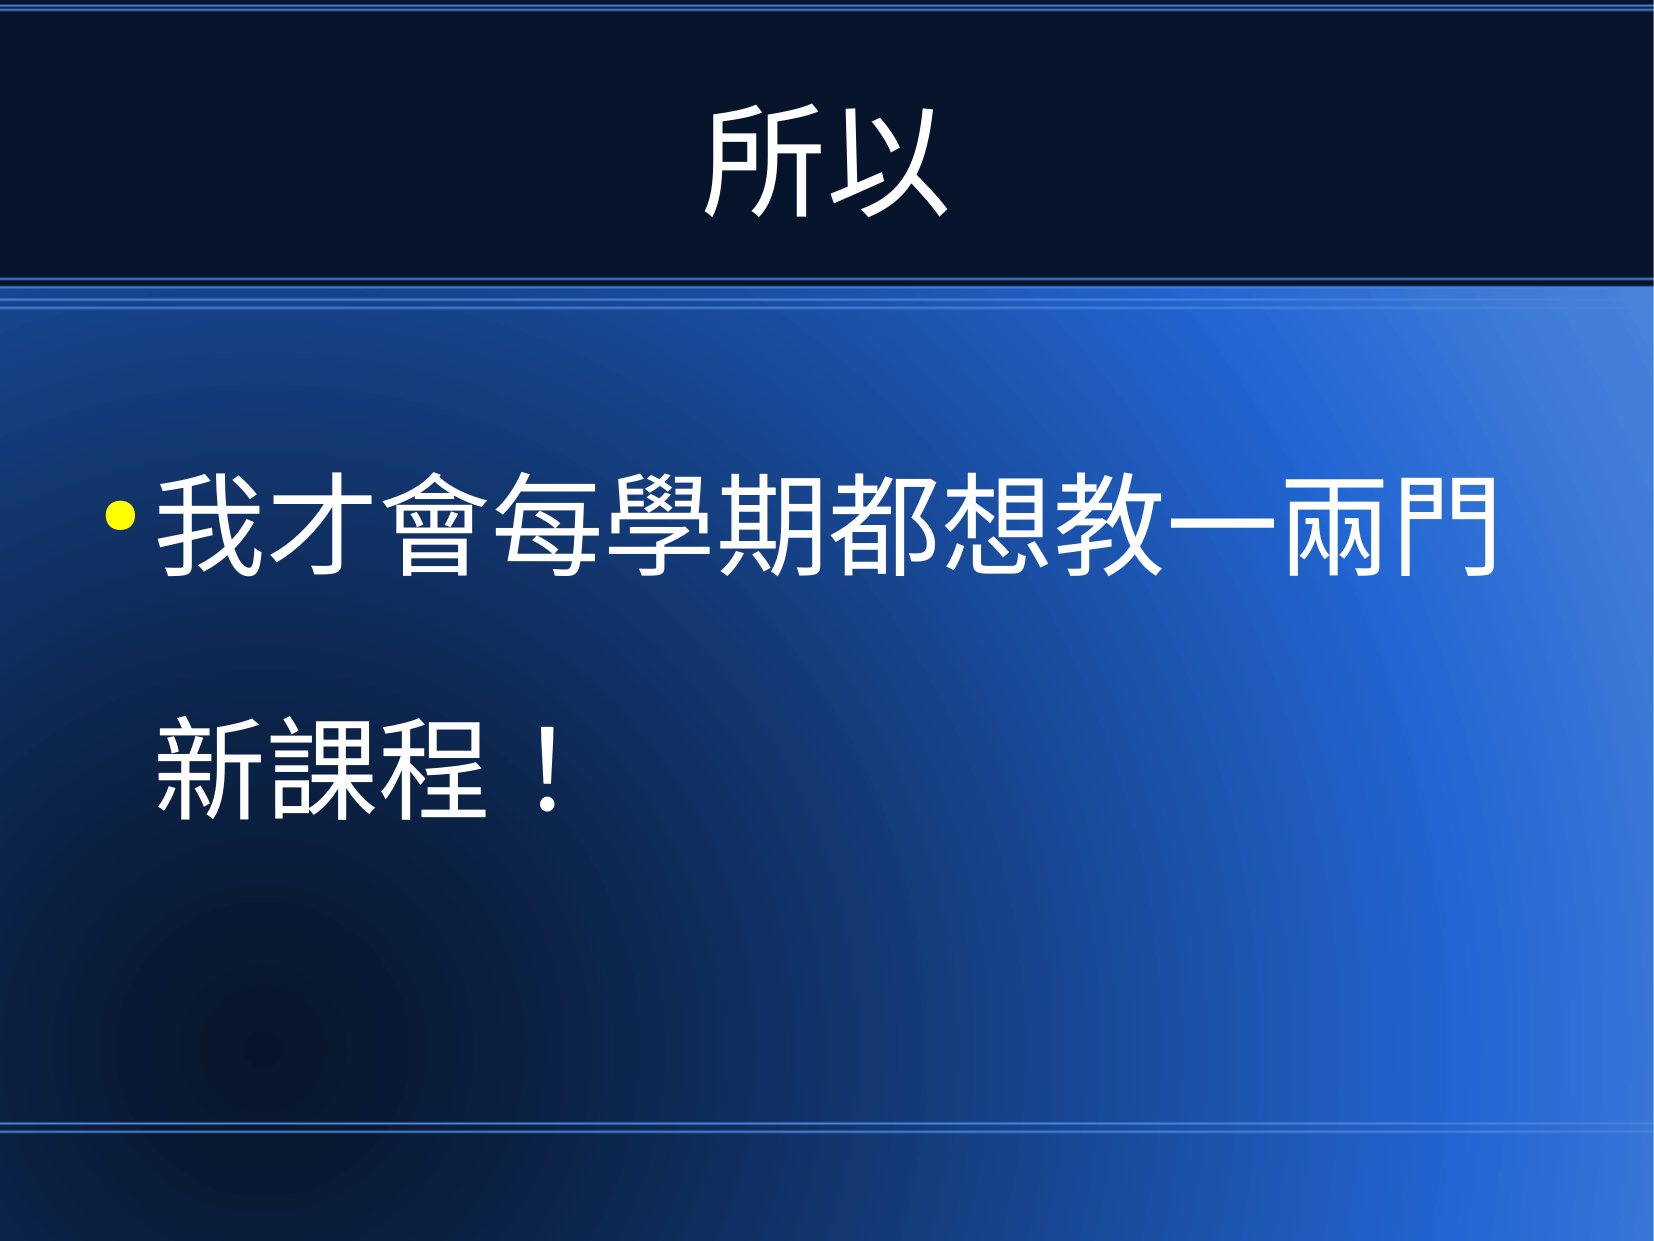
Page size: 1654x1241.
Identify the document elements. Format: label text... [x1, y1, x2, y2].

title 所以 [82, 49, 1571, 257]
list 我才會每學期都想教一兩門新課程！ [82, 355, 1571, 1241]
picture [0, 0, 1654, 1241]
